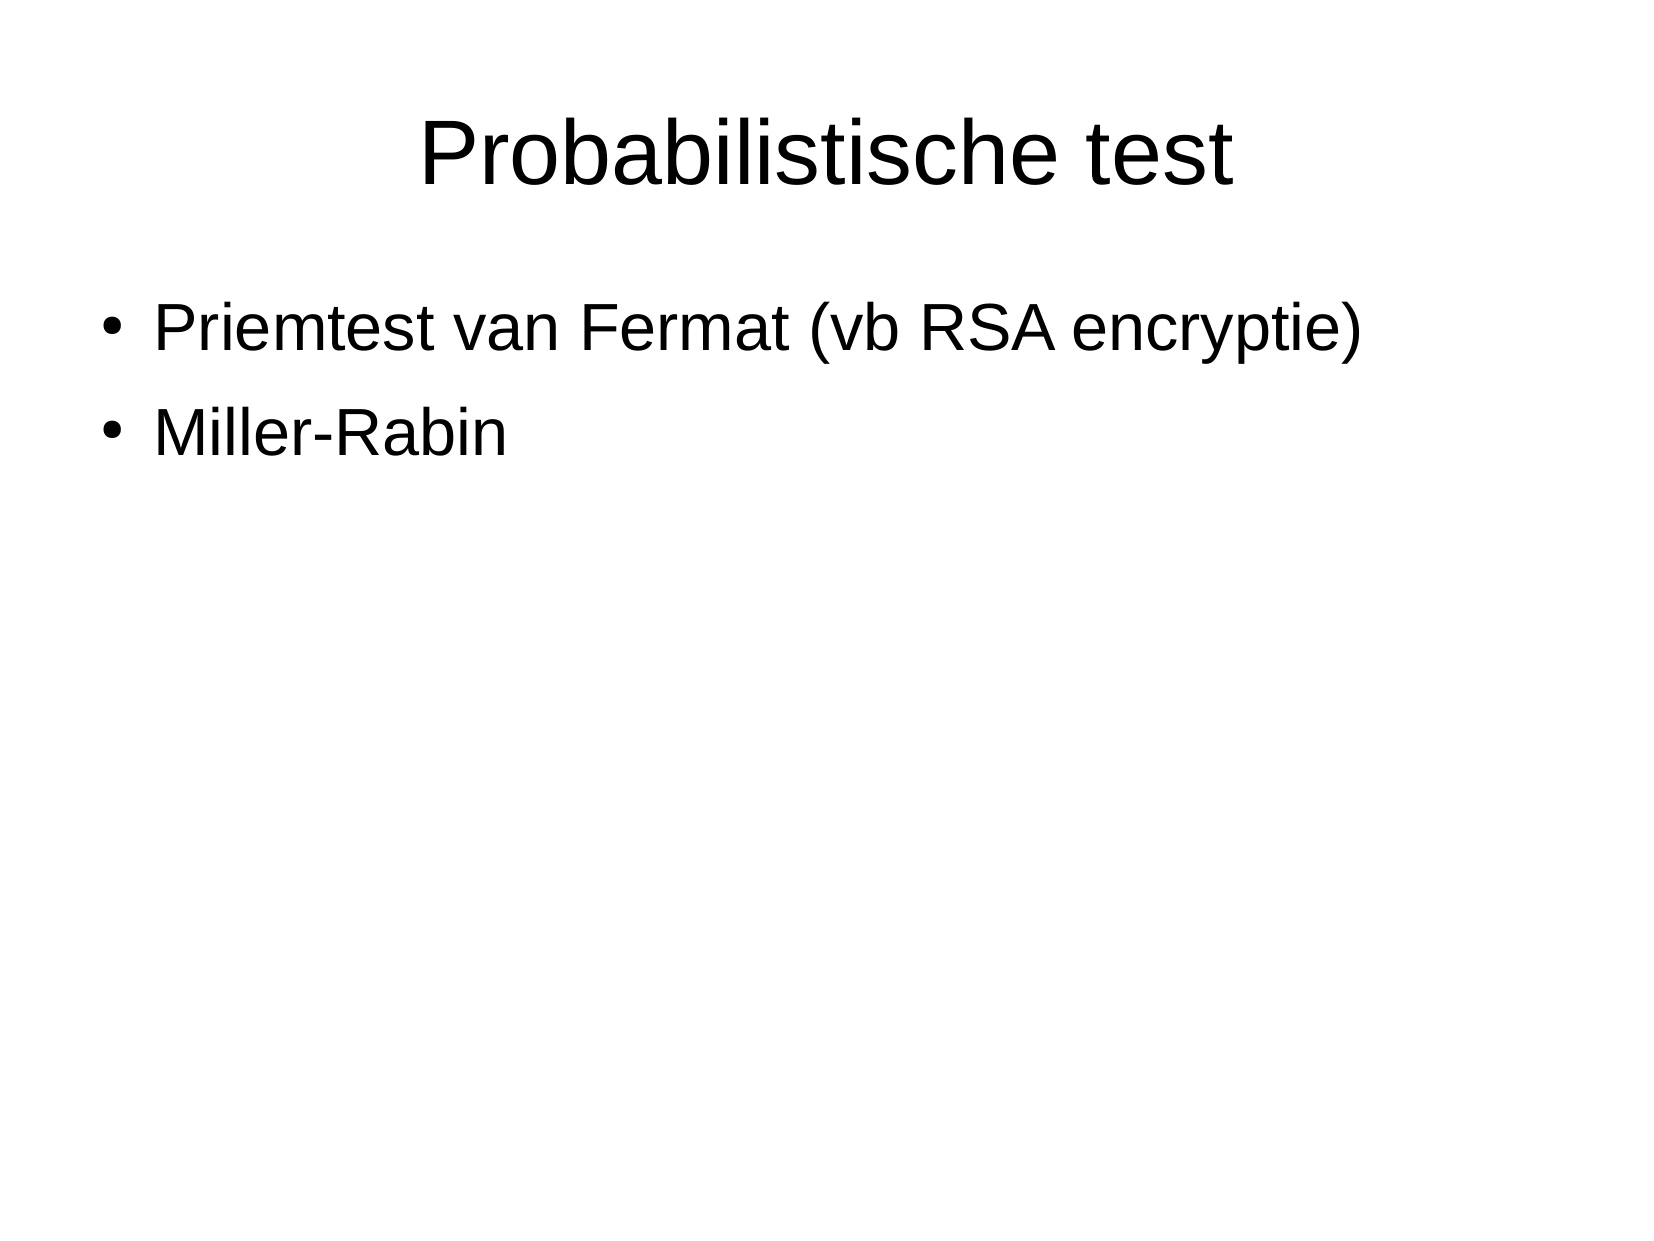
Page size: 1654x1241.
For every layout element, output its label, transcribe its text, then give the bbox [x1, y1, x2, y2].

title Probabilistische test [82, 49, 1571, 257]
list Priemtest van Fermat (vb RSA encryptie) Miller-Rabin [82, 290, 1571, 1010]
